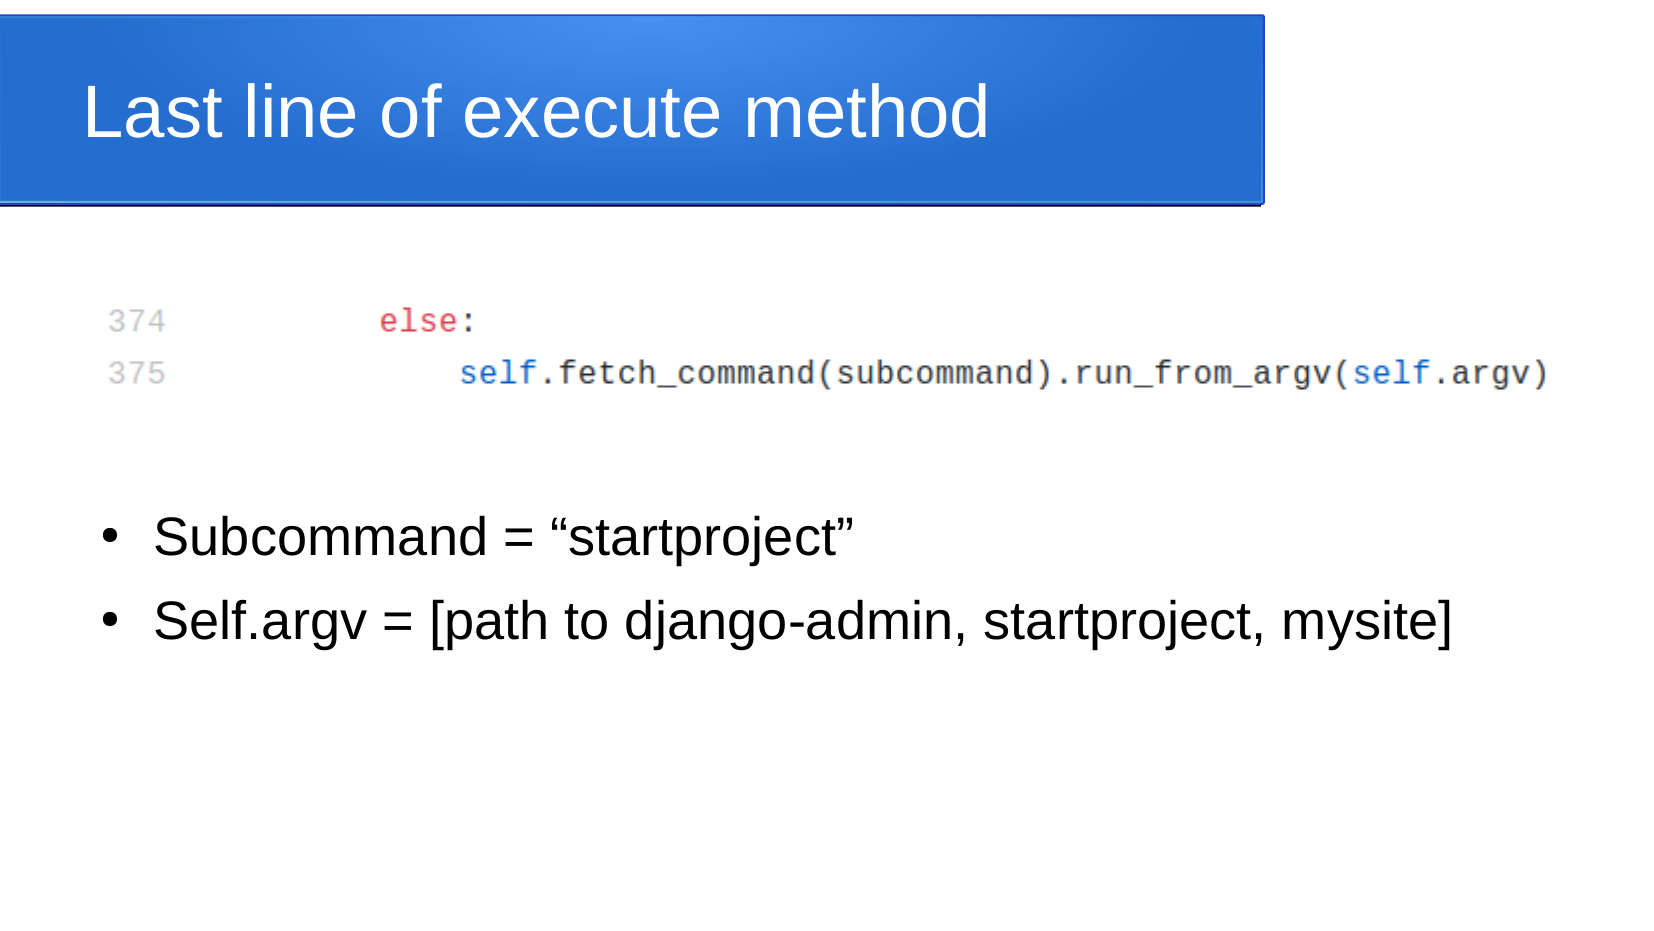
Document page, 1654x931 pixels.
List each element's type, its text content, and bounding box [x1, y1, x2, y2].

list Subcommand = “startproject” Self.argv = [path to django-admin, startproject, mysite] [82, 506, 1571, 764]
picture [82, 300, 1571, 406]
title Last line of execute method [82, 35, 1235, 189]
